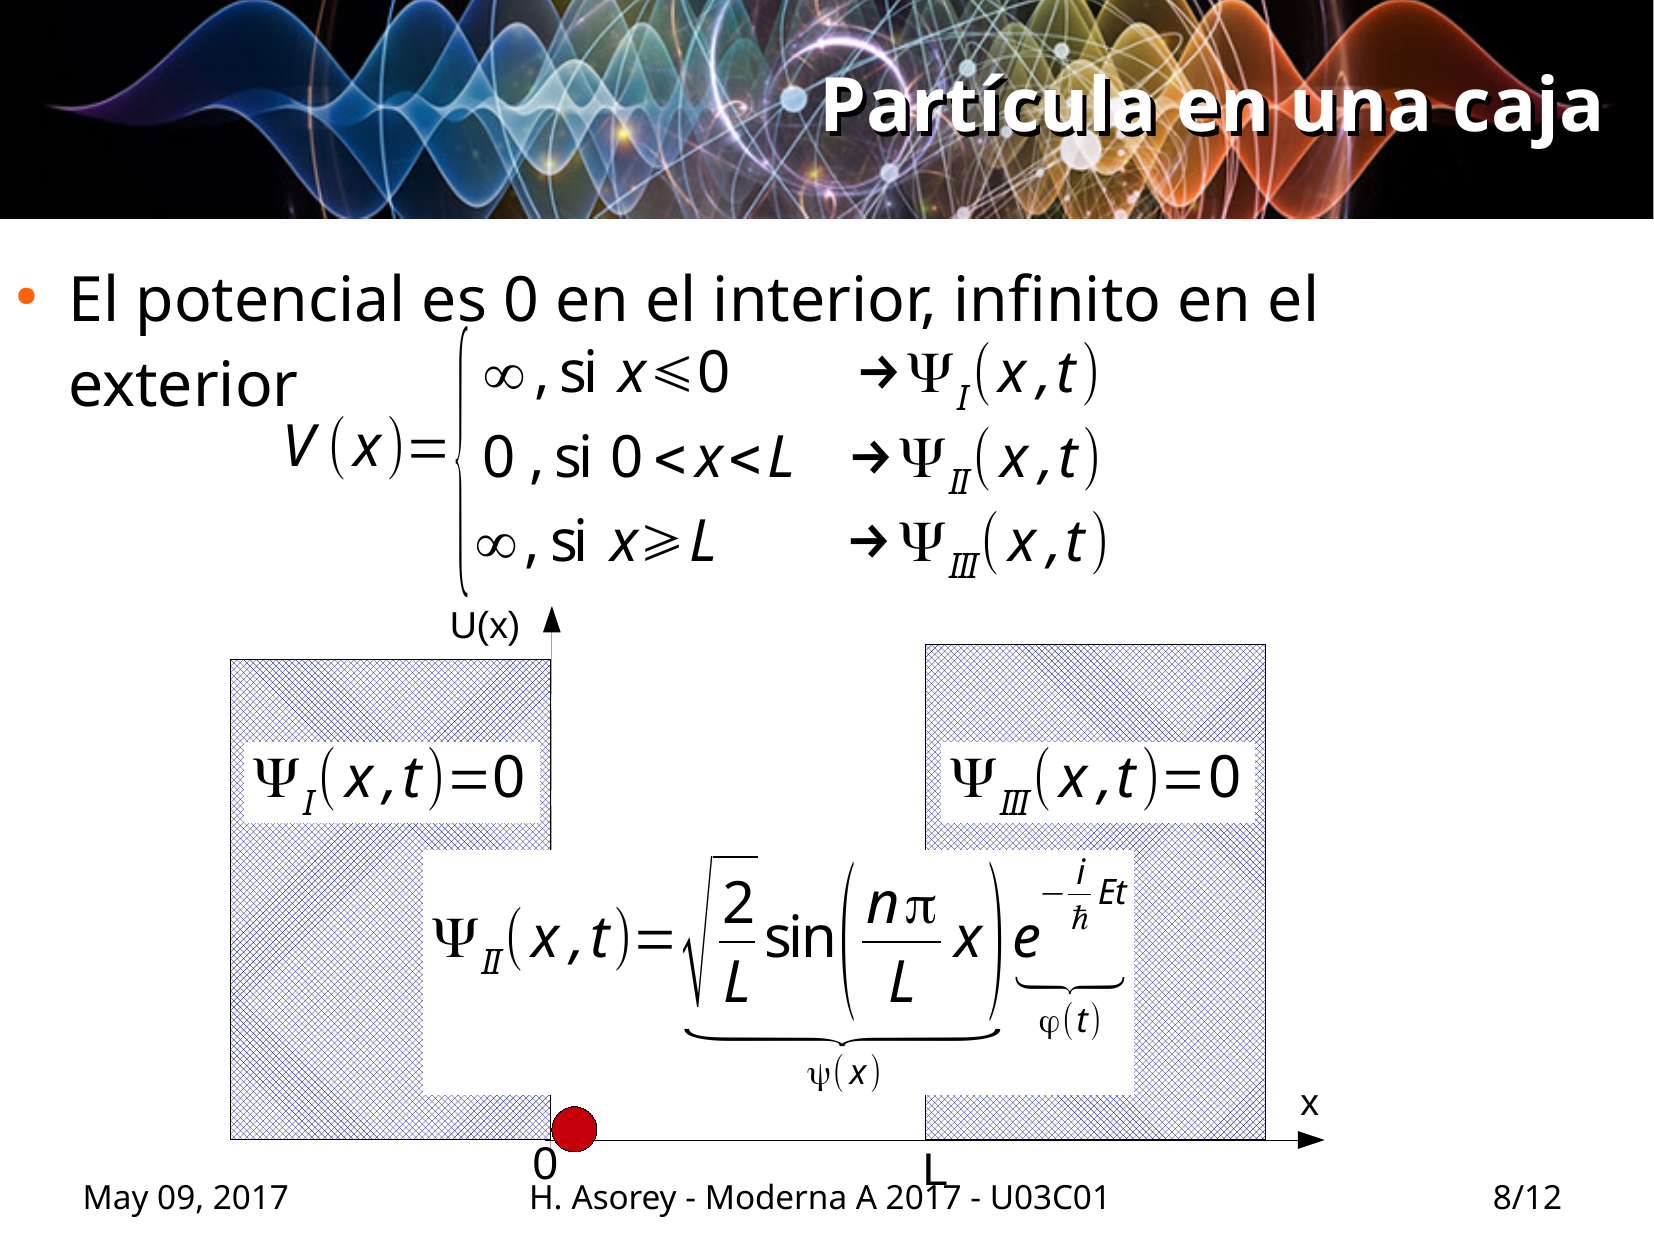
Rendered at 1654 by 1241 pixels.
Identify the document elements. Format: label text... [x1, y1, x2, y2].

chart [275, 324, 1117, 601]
text_box 0 [517, 1130, 589, 1221]
text_box L [907, 1136, 979, 1227]
text_box x [1285, 1074, 1356, 1165]
text_box [925, 644, 1266, 1140]
title Partícula en una caja [45, 15, 1606, 191]
text_box U(x) [435, 601, 536, 687]
chart [422, 849, 1135, 1095]
chart [941, 741, 1256, 824]
text_box [230, 659, 597, 1147]
picture [0, 0, 1654, 219]
chart [244, 741, 541, 824]
list El potencial es 0 en el interior, infinito en el exterior [0, 255, 1558, 946]
